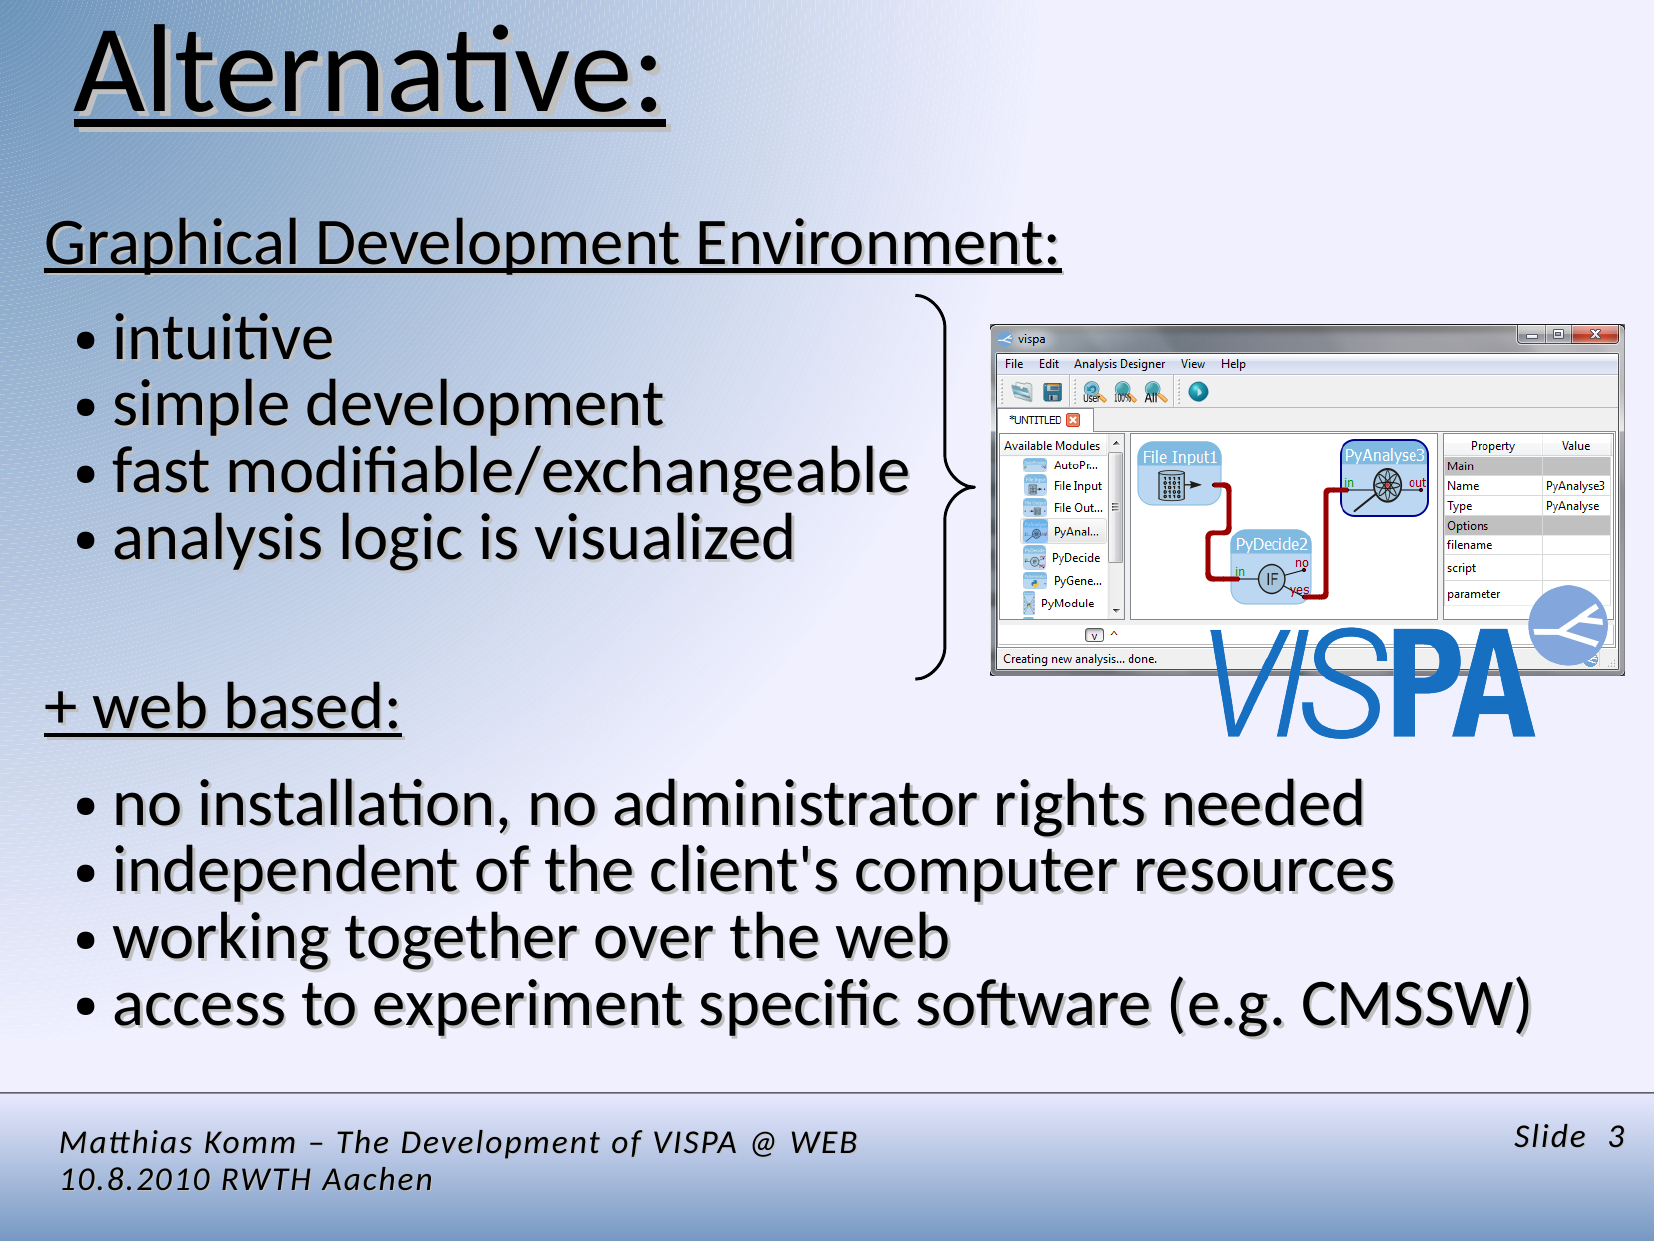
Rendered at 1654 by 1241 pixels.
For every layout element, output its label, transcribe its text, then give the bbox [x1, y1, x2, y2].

text_box Alternative: [59, 9, 682, 206]
picture [990, 324, 1625, 739]
text_box no installation, no administrator rights needed independent of the client's computer resources working together over the web access to experiment specific software (e.g. CMSSW) [59, 767, 1565, 1109]
text_box + web based: [29, 671, 1063, 768]
text_box Graphical Development Environment: [29, 206, 1093, 304]
text_box intuitive simple development fast modifiable/exchangeable analysis logic is visualized [938, 301, 1270, 643]
text_box intuitive simple development fast modifiable/exchangeable analysis logic is visualized [59, 304, 964, 643]
